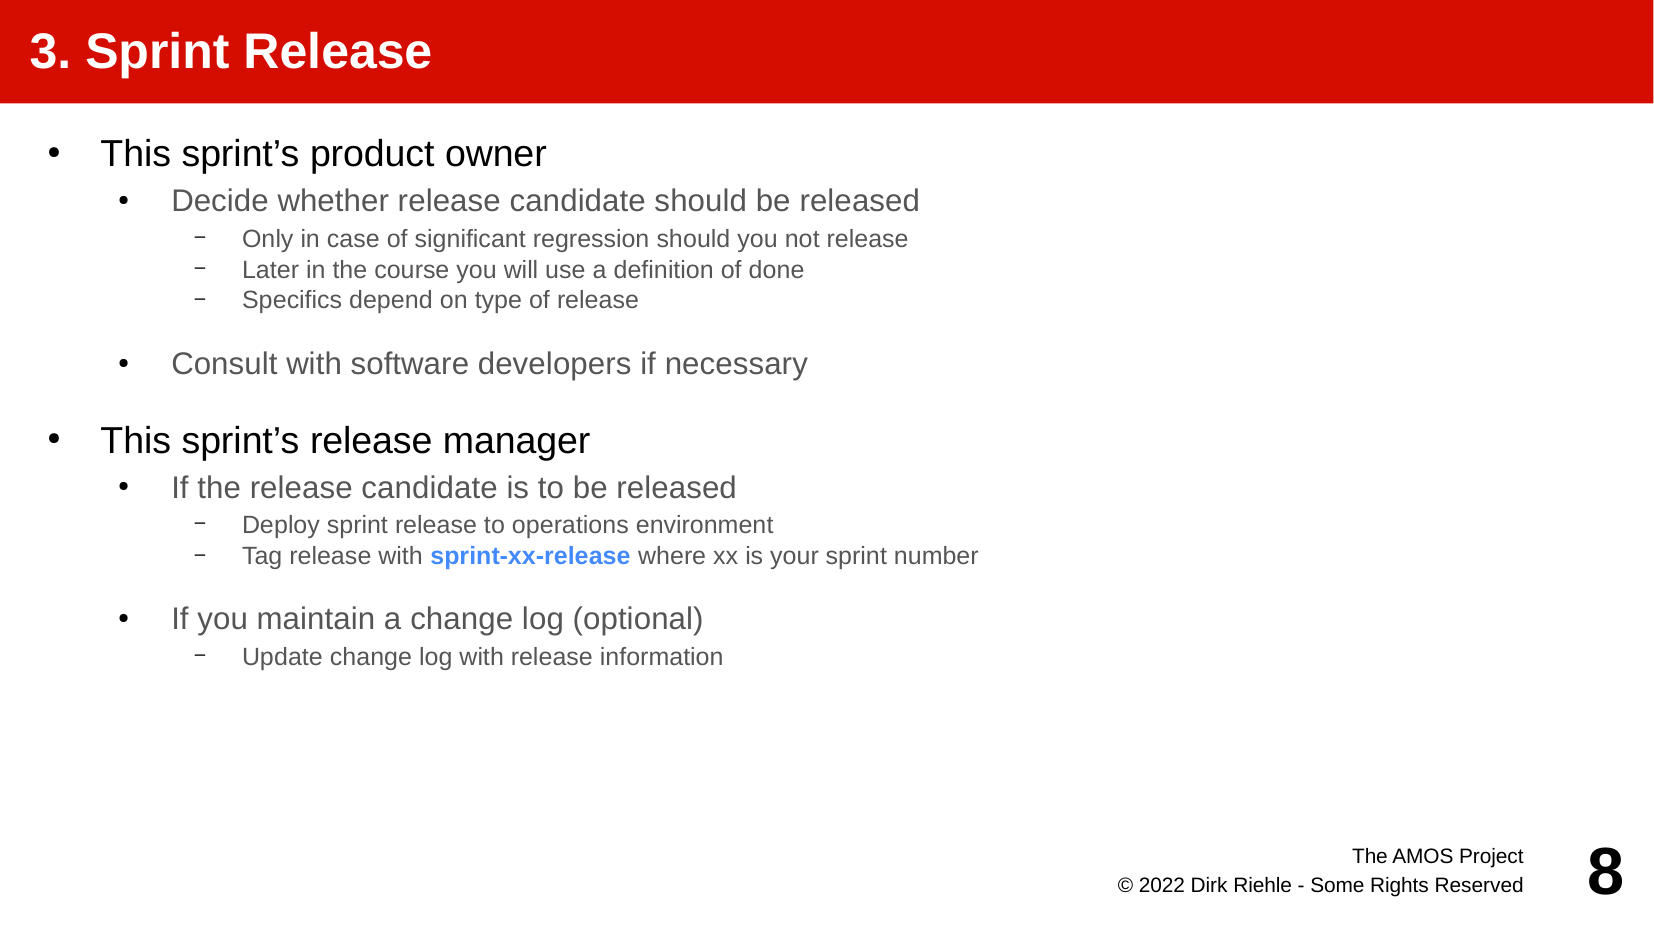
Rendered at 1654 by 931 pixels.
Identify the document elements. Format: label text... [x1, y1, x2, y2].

title 3. Sprint Release [0, 0, 1654, 104]
list This sprint’s product owner Decide whether release candidate should be released Only in case of significant regression should you not release Later in the course you will use a definition of done Specifics depend on type of release Consult with software developers if necessary This sprint’s release manager If the release candidate is to be released Deploy sprint release to operations environment Tag release with sprint-xx-release where xx is your sprint number If you maintain a change log (optional) Update change log with release information [29, 132, 1625, 813]
